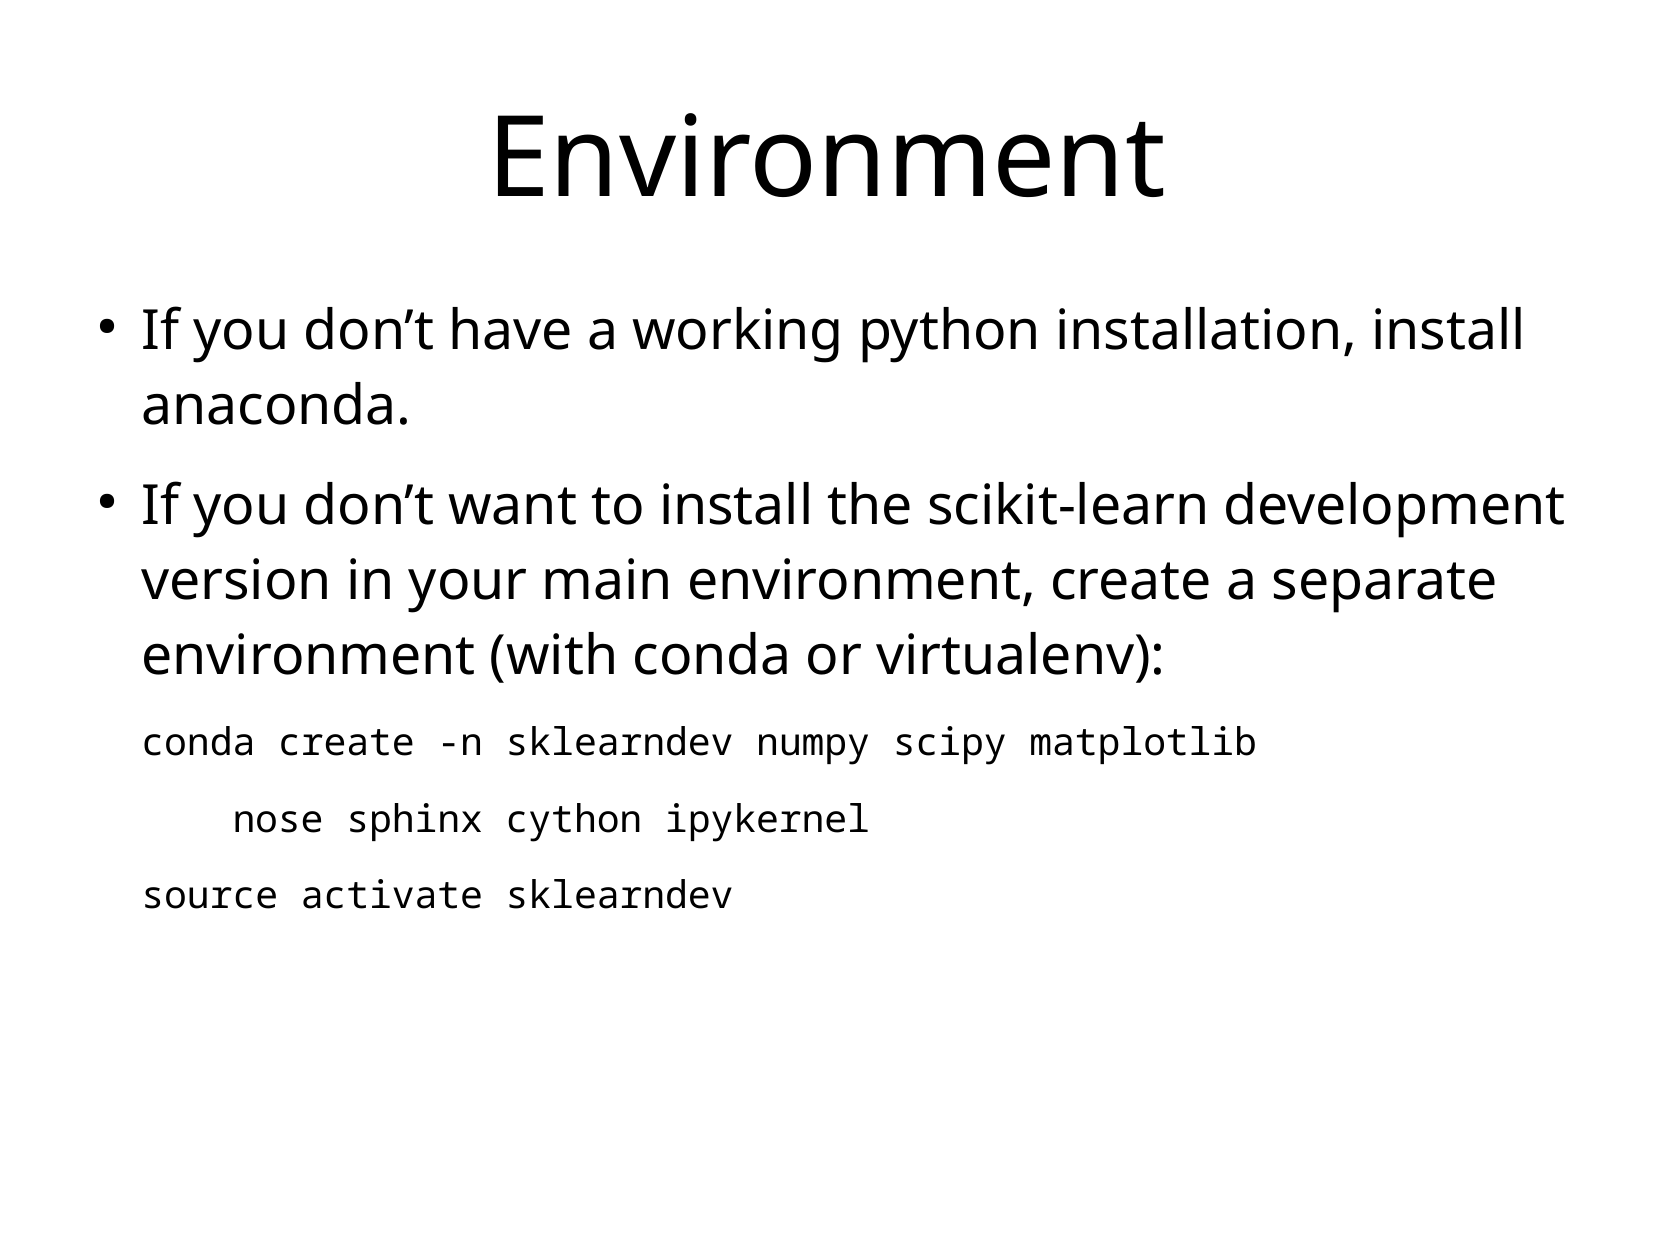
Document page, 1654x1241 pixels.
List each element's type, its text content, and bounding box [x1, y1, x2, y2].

list If you don’t have a working python installation, install anaconda. If you don’t want to install the scikit-learn development version in your main environment, create a separate environment (with conda or virtualenv): conda create -n sklearndev numpy scipy matplotlib nose sphinx cython ipykernel source activate sklearndev [82, 290, 1571, 1010]
title Environment [82, 49, 1571, 257]
